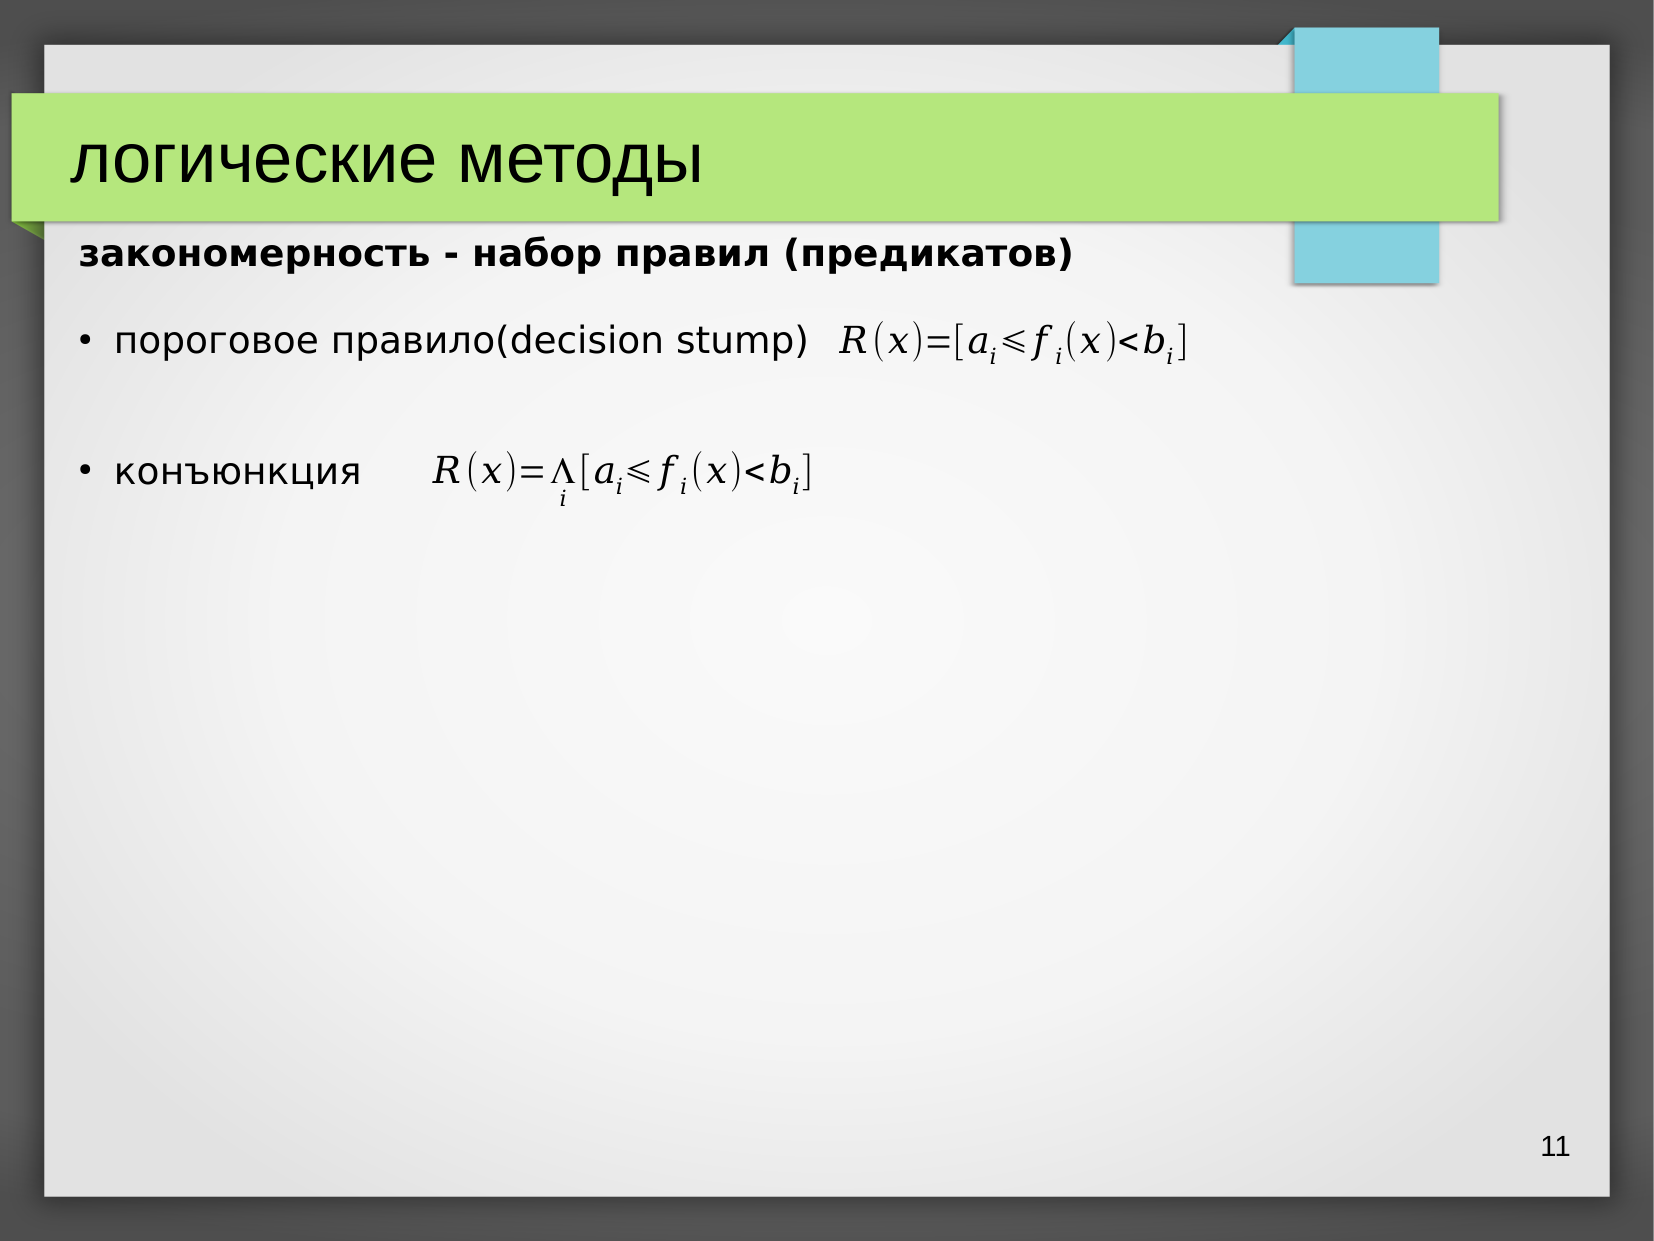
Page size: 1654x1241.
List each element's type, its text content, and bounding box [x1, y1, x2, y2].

chart [831, 318, 1193, 369]
chart [425, 448, 819, 512]
picture [0, 0, 1654, 1241]
title логические методы [70, 118, 1205, 199]
text_box закономерность - набор правил (предикатов) пороговое правило(decision stump) конъюнкция [63, 224, 1465, 936]
